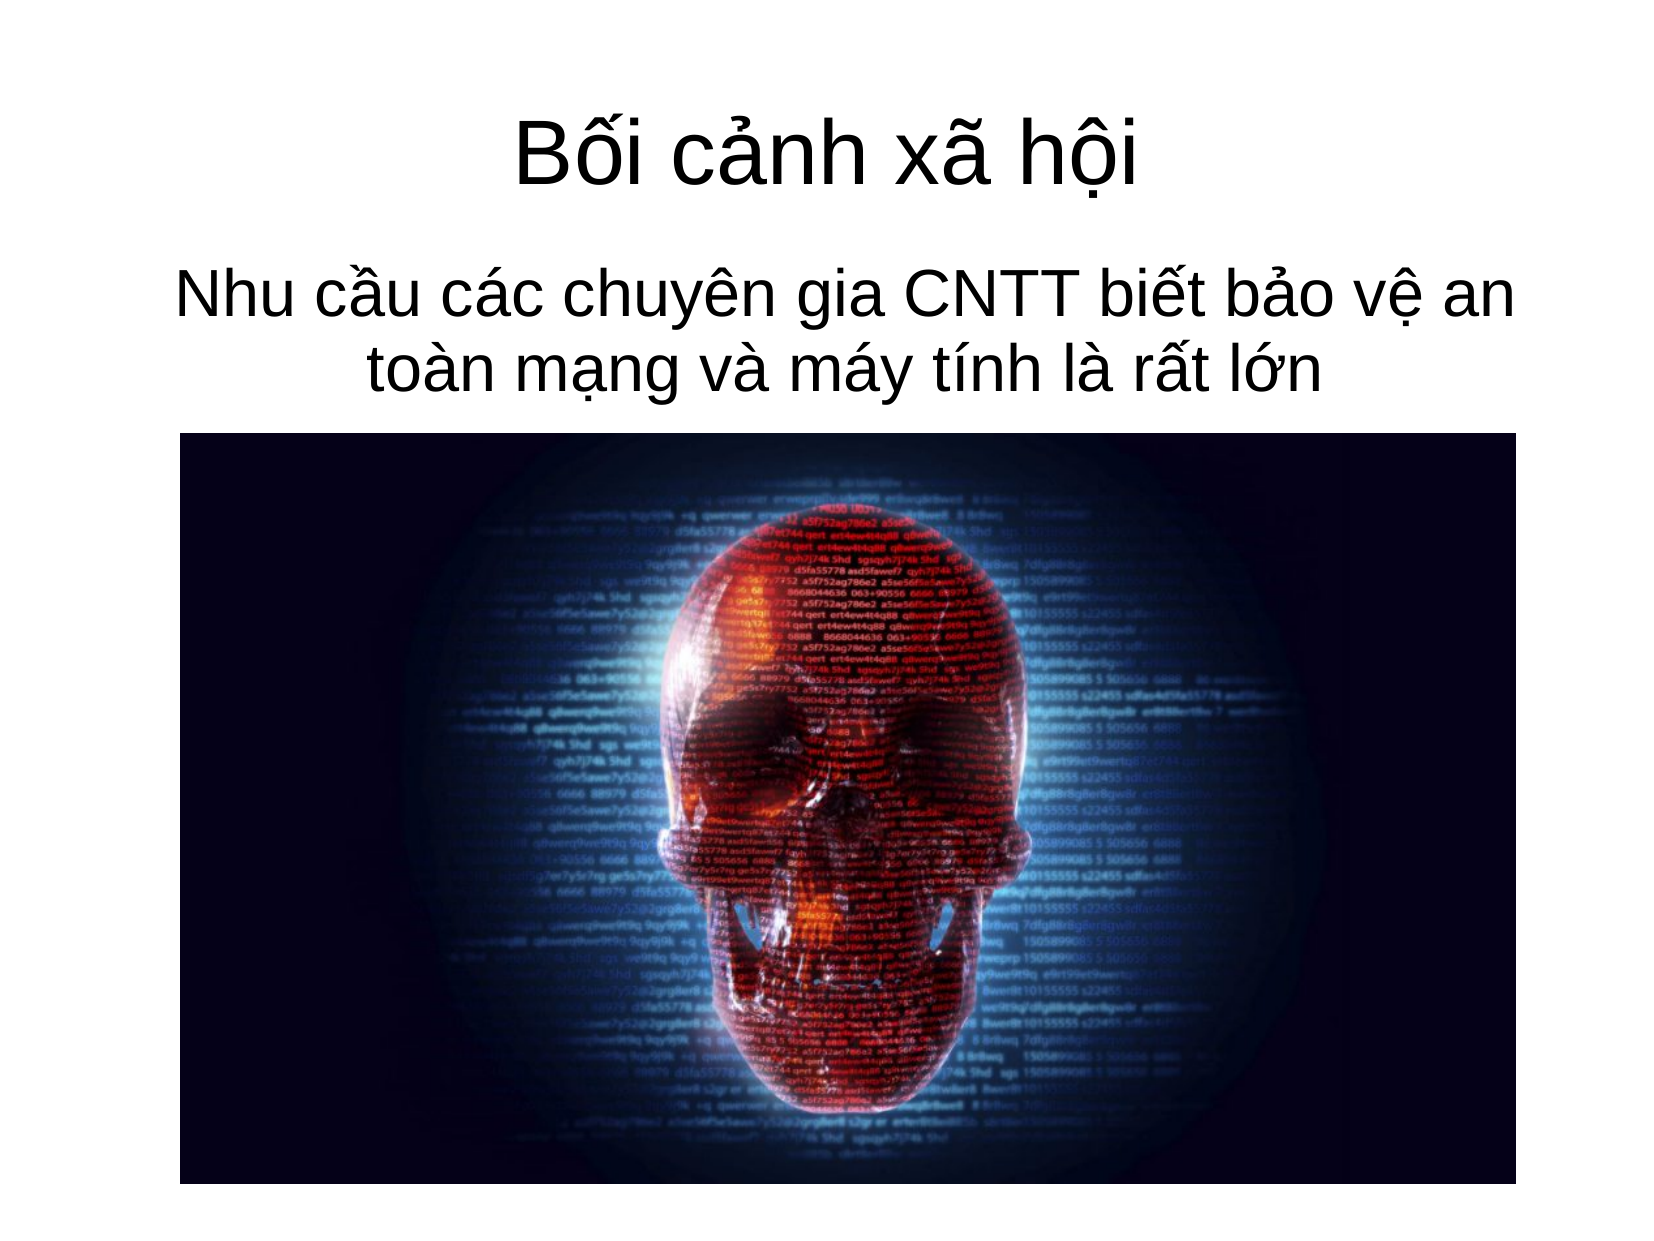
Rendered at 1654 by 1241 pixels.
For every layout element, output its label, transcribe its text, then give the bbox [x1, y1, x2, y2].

picture [180, 433, 1516, 1185]
subtitle Nhu cầu các chuyên gia CNTT biết bảo vệ an toàn mạng và máy tính là rất lớn [101, 240, 1591, 571]
title Bối cảnh xã hội [82, 49, 1571, 257]
